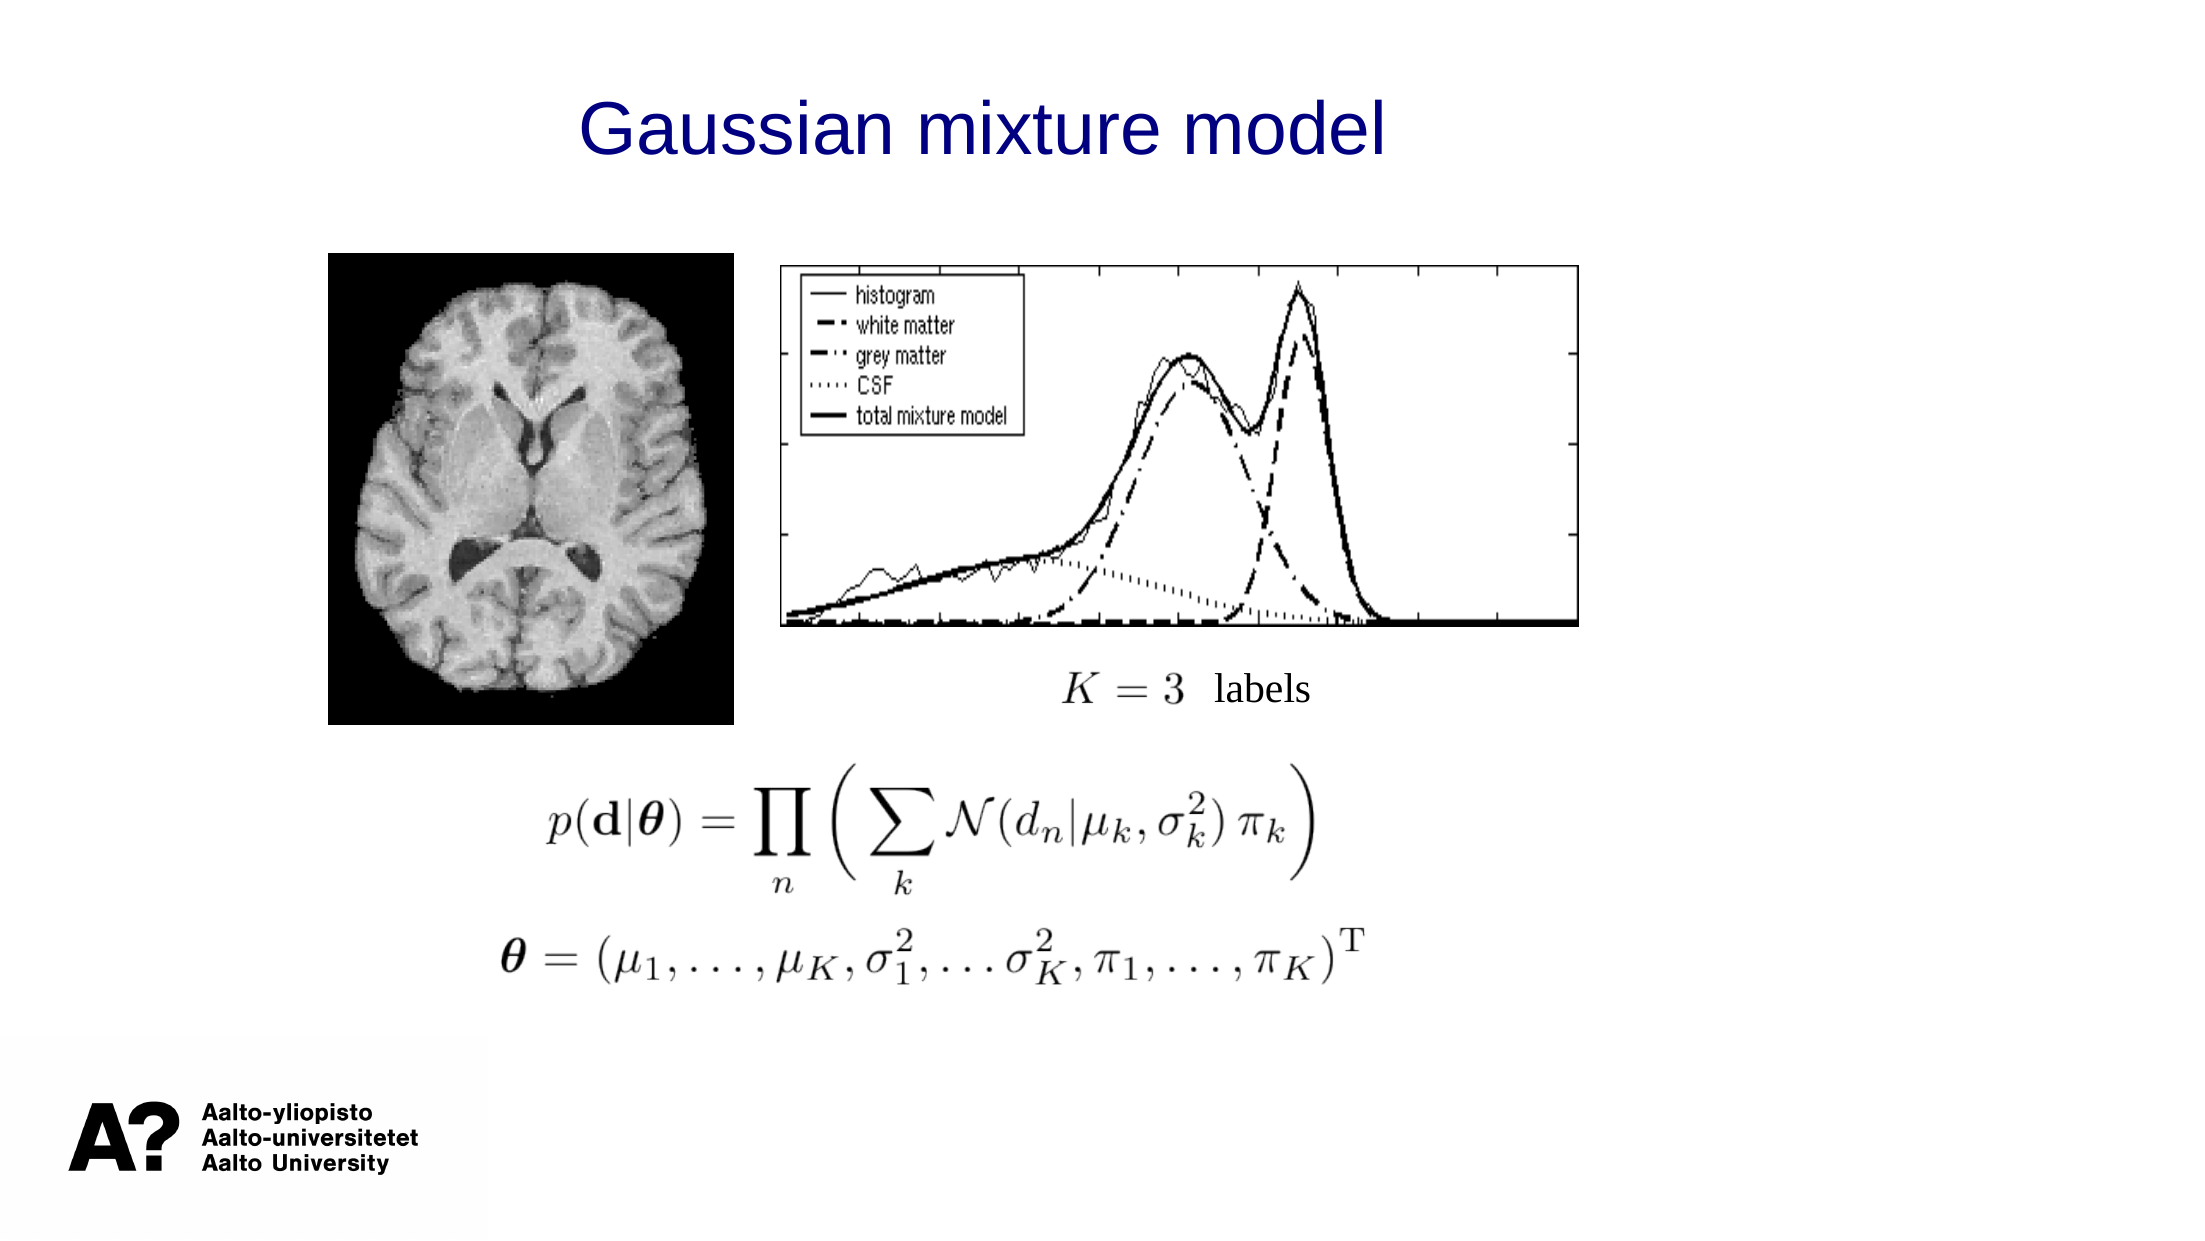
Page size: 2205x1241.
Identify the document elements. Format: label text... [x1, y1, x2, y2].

text_box labels [1188, 653, 1327, 719]
picture [328, 253, 734, 725]
picture [480, 920, 1374, 1004]
picture [520, 747, 1334, 904]
picture [1053, 658, 1192, 718]
picture [0, 1035, 488, 1239]
picture [780, 265, 1579, 627]
title Gaussian mixture model [326, 65, 1640, 179]
